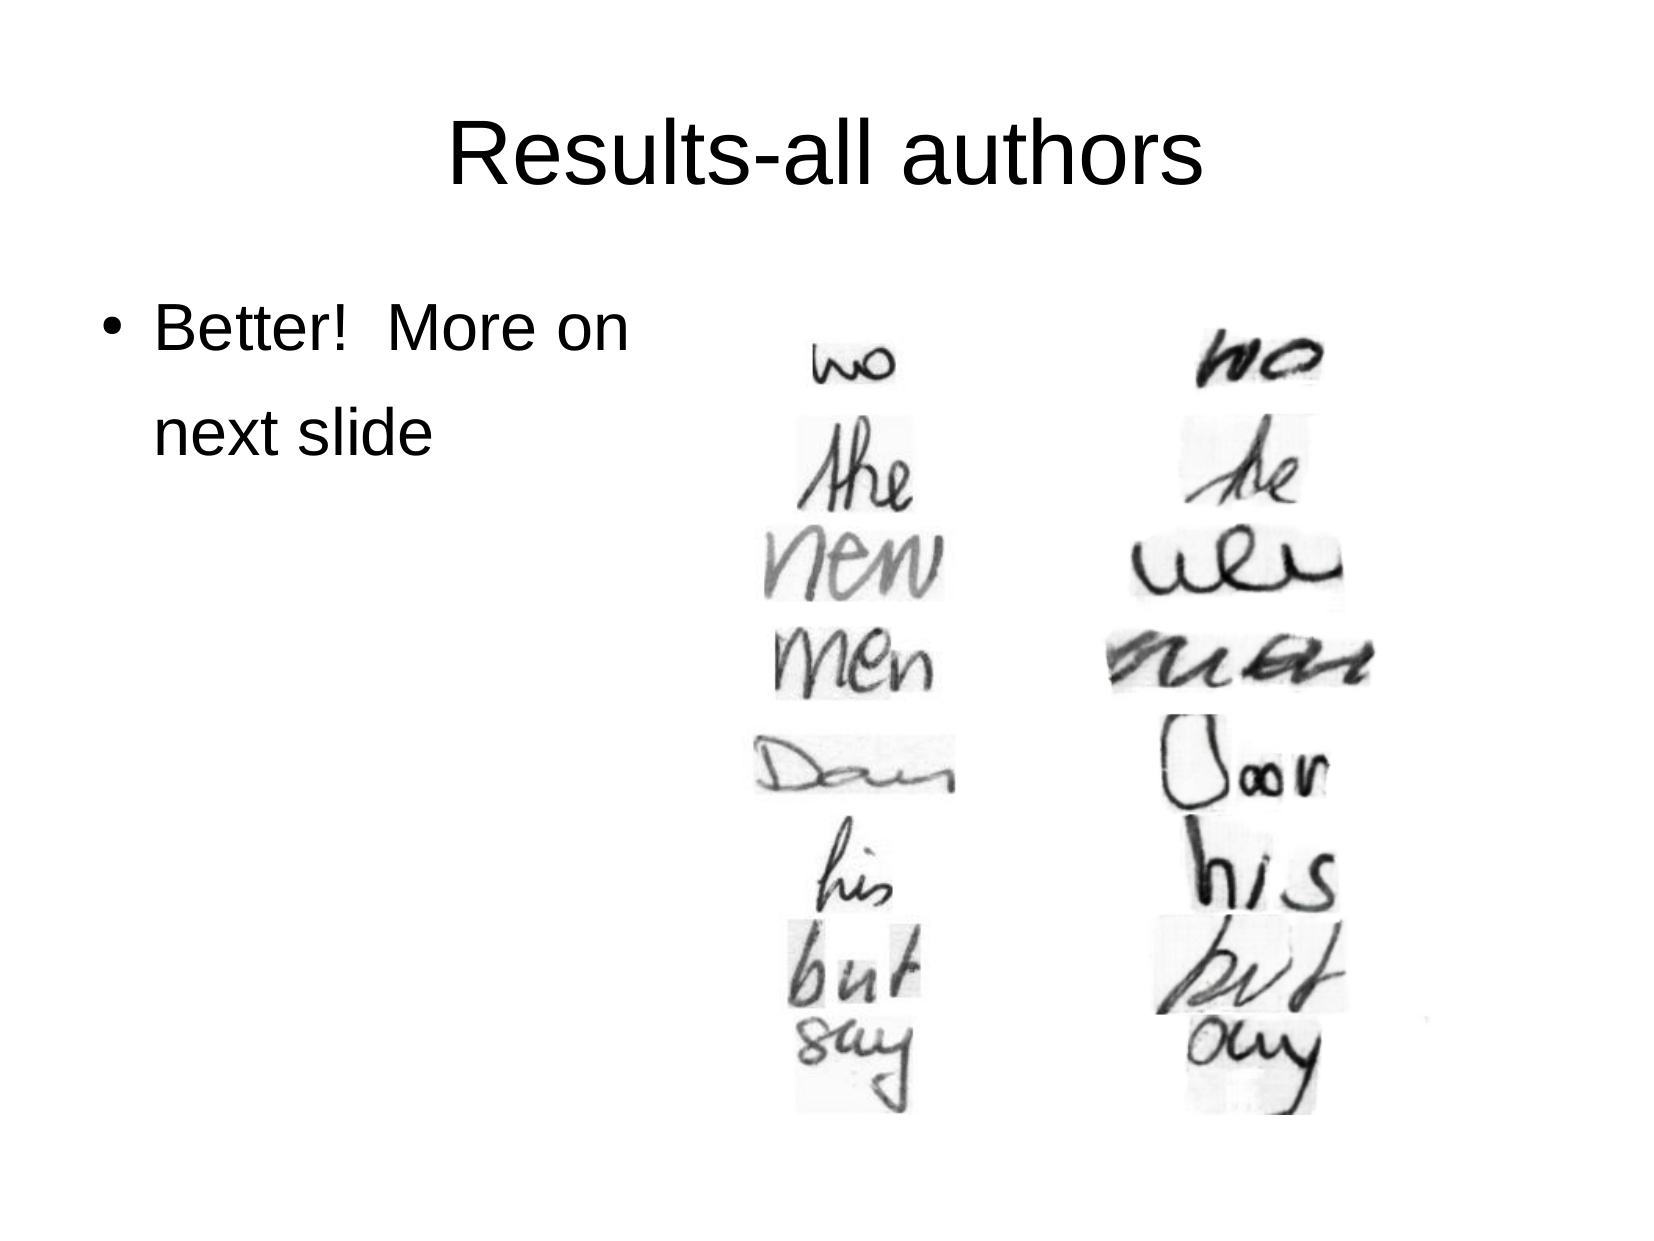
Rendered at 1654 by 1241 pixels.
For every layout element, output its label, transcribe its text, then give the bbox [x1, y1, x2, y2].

picture [655, 314, 1456, 1115]
title Results-all authors [82, 49, 1571, 257]
list Better! More on next slide [82, 290, 1571, 1010]
